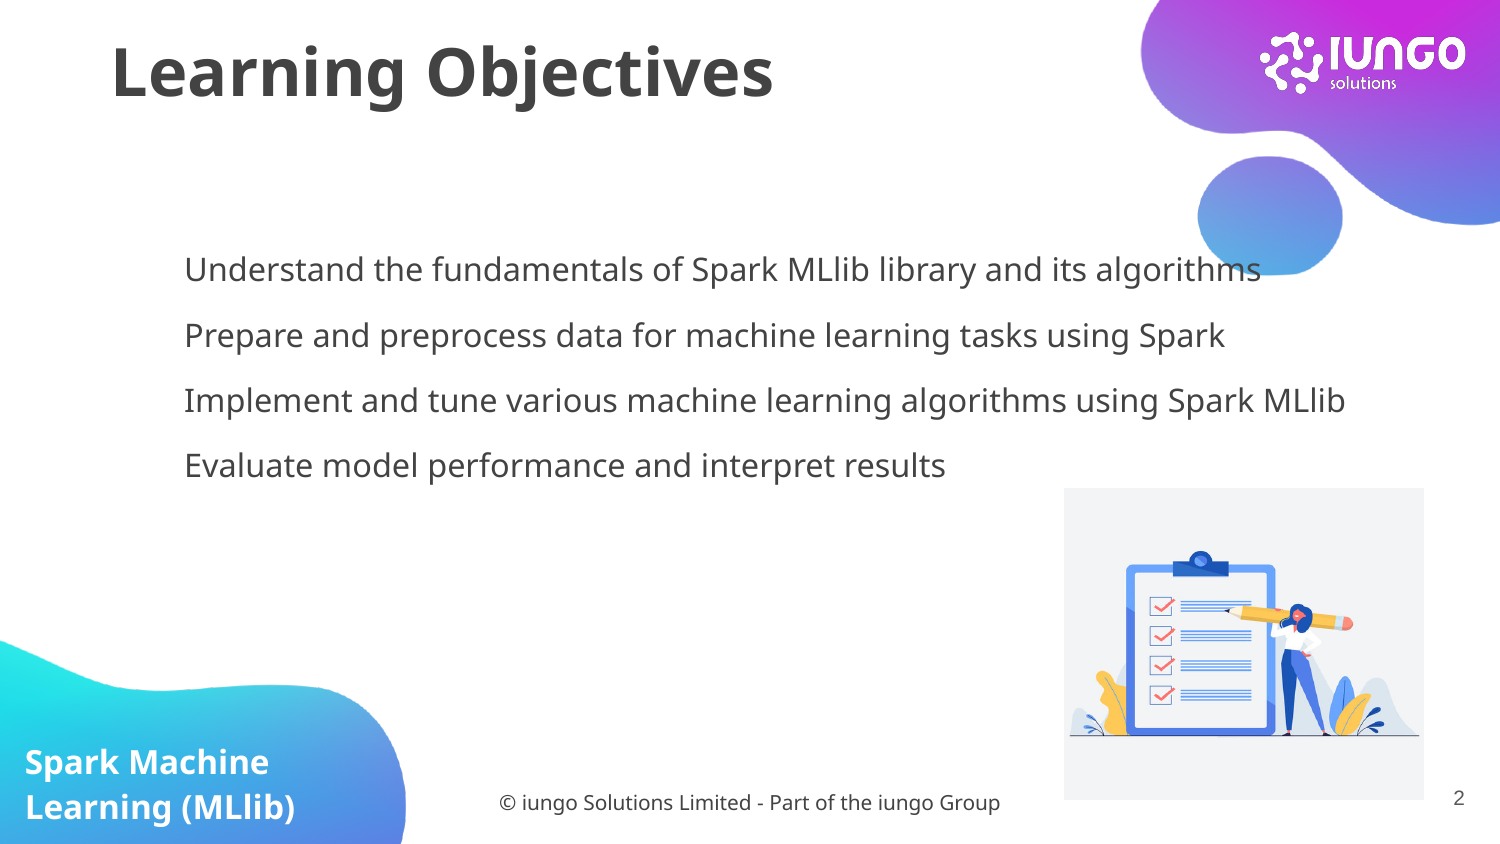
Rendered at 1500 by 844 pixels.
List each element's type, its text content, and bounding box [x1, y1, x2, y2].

subtitle Spark Machine Learning (MLlib) [9, 719, 411, 844]
list Understand the fundamentals of Spark MLlib library and its algorithms Prepare and preprocess data for machine learning tasks using Spark Implement and tune various machine learning algorithms using Spark MLlib Evaluate model performance and interpret results [95, 228, 1390, 510]
slide_number <number> [1389, 764, 1480, 830]
title Learning Objectives [95, 30, 924, 125]
picture [0, 0, 1500, 844]
